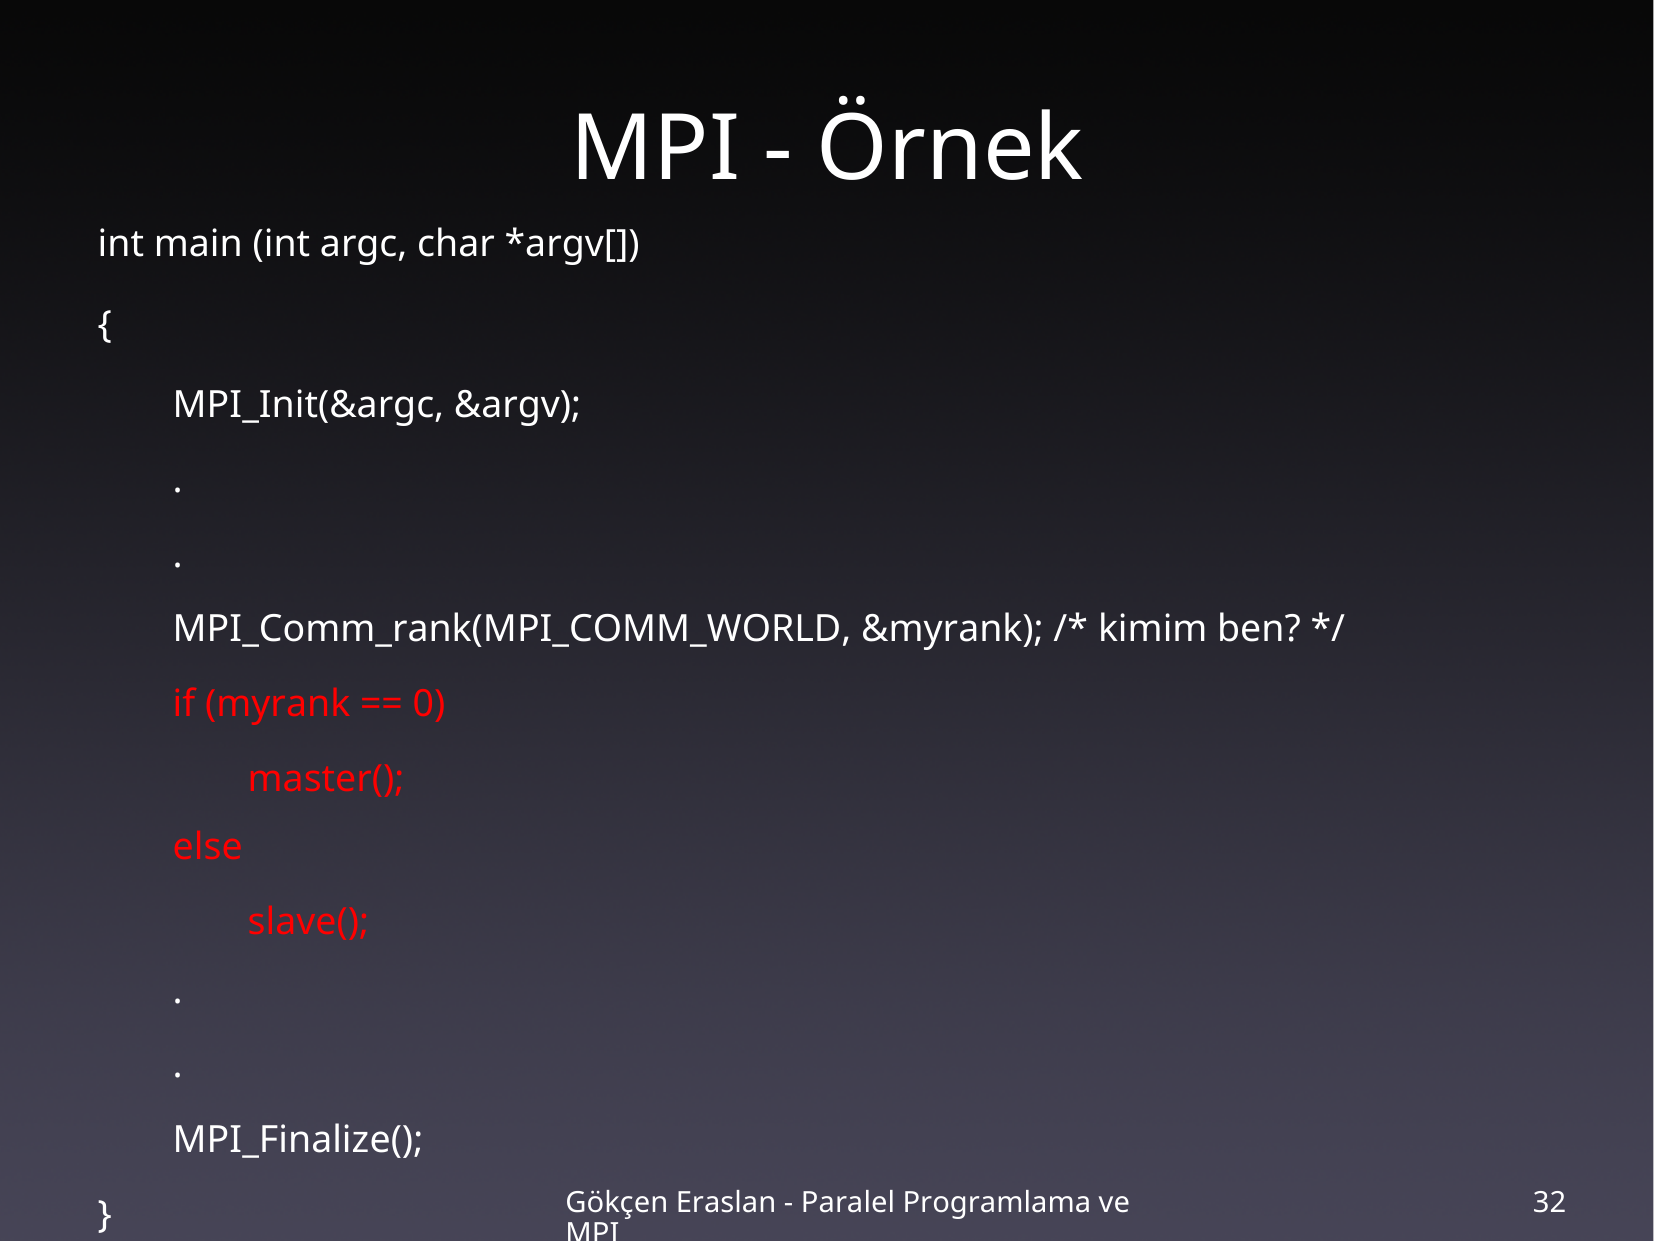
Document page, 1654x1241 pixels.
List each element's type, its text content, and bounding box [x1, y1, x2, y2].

list int main (int argc, char *argv[]) { MPI_Init(&argc, &argv); . . MPI_Comm_rank(MPI_COMM_WORLD, &myrank); /* kimim ben? */ if (myrank == 0) master(); else slave(); . . MPI_Finalize(); } [97, 216, 1510, 1134]
picture [596, 1224, 604, 1233]
picture [570, 1226, 576, 1241]
picture [580, 1226, 586, 1241]
title MPI - Örnek [121, 40, 1534, 248]
picture [0, 0, 1654, 1241]
